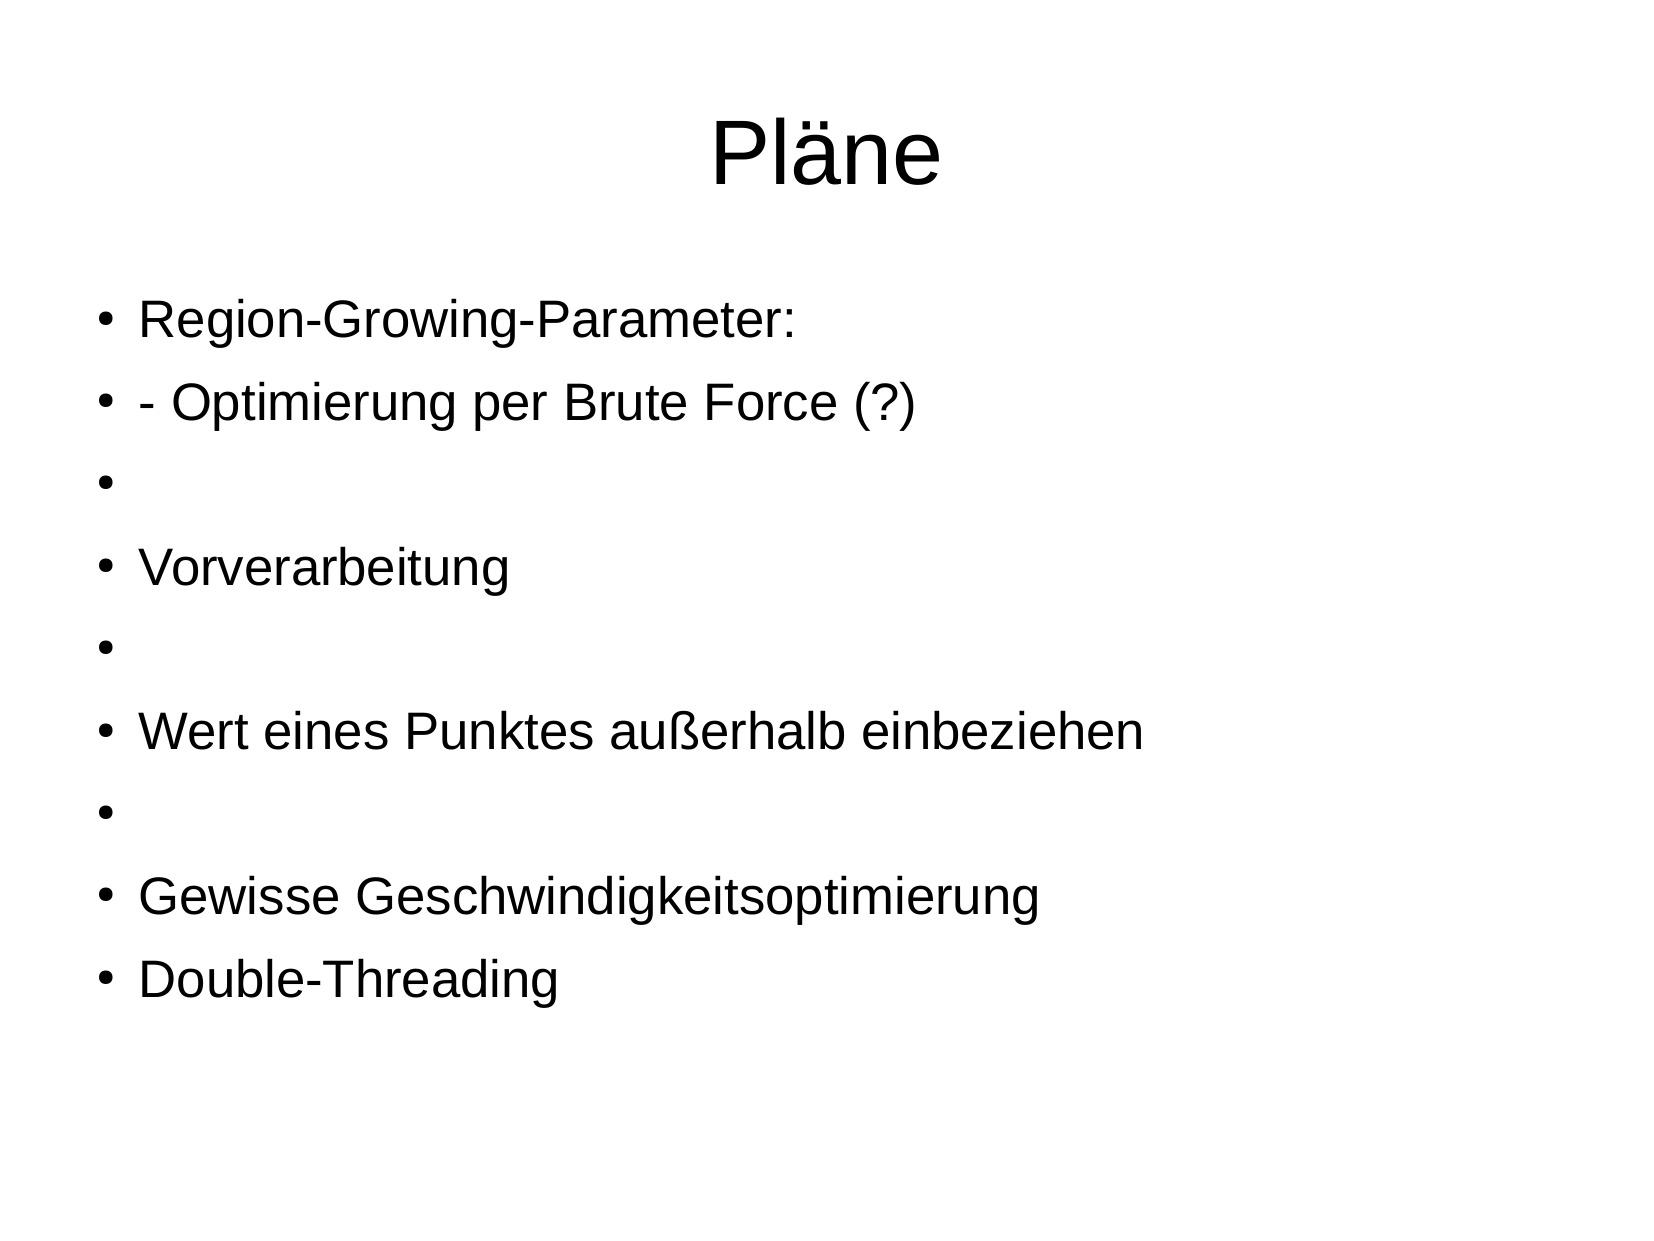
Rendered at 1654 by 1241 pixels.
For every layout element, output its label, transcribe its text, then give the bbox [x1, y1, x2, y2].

title Pläne [82, 49, 1571, 257]
list Region-Growing-Parameter: - Optimierung per Brute Force (?) Vorverarbeitung Wert eines Punktes außerhalb einbeziehen Gewisse Geschwindigkeitsoptimierung Double-Threading [82, 290, 1571, 1010]
